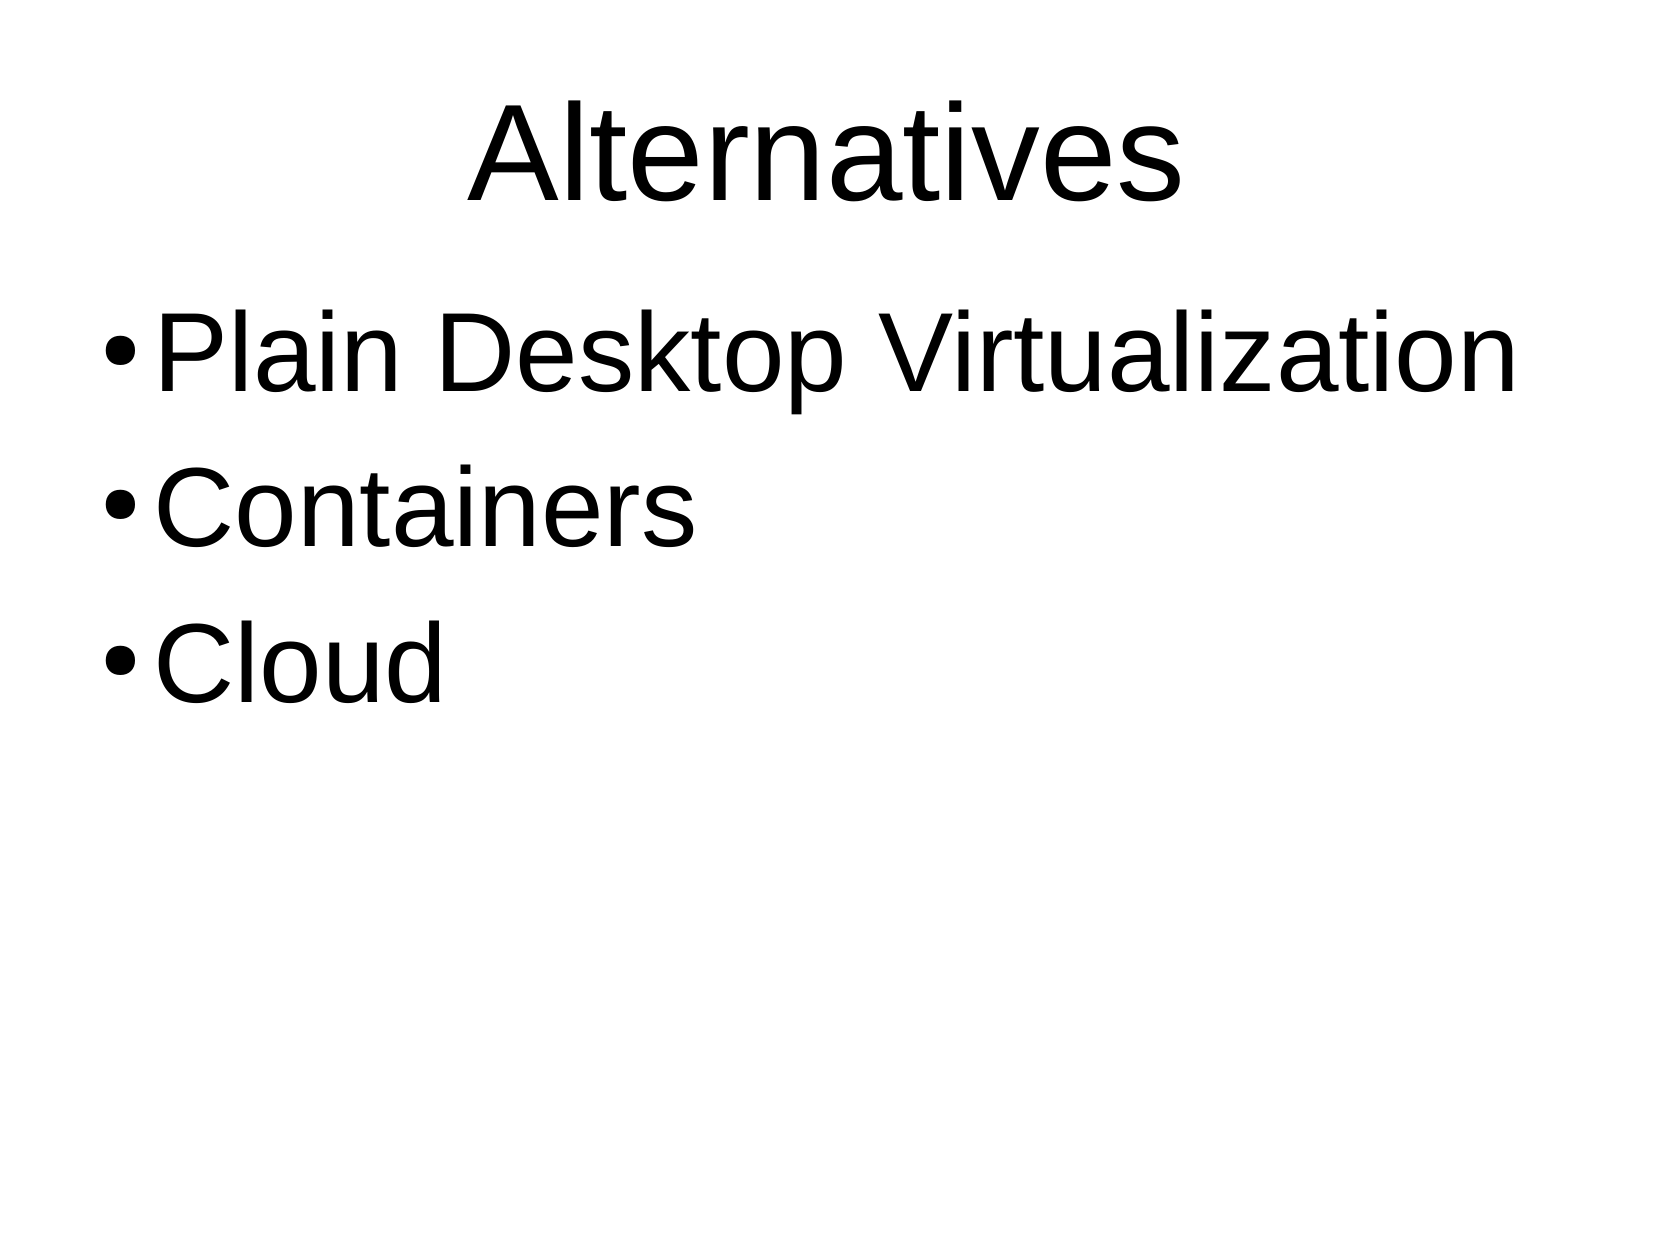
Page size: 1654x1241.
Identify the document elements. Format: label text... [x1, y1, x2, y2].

list Plain Desktop Virtualization Containers Cloud [82, 290, 1571, 1010]
title Alternatives [82, 49, 1571, 257]
